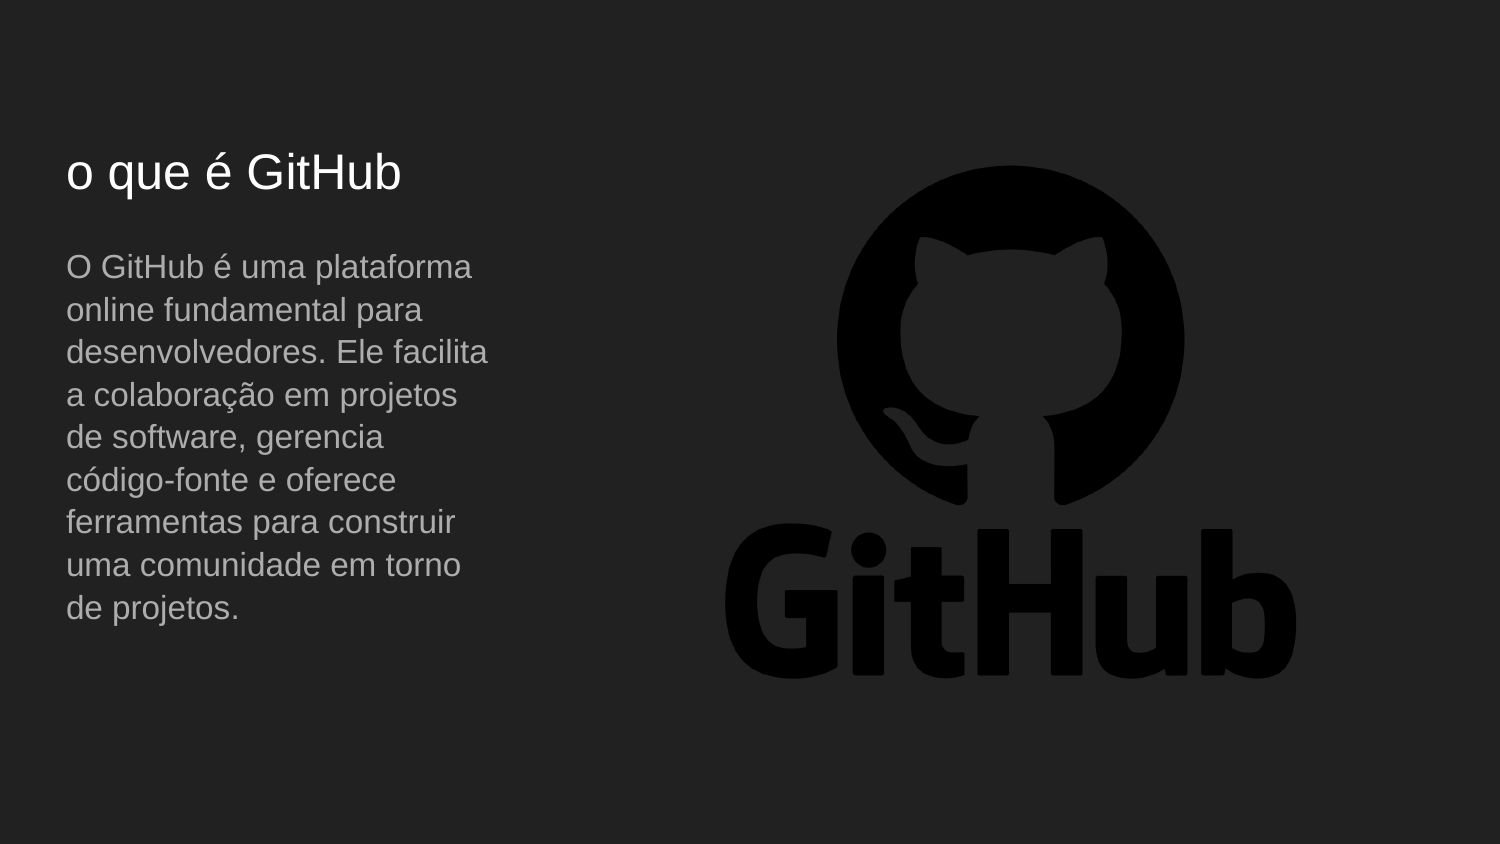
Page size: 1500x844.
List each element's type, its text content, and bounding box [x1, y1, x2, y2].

list O GitHub é uma plataforma online fundamental para desenvolvedores. Ele facilita a colaboração em projetos de software, gerencia código-fonte e oferece ferramentas para construir uma comunidade em torno de projetos. [51, 227, 512, 750]
title o que é GitHub [51, 91, 512, 216]
picture [541, 157, 1480, 686]
